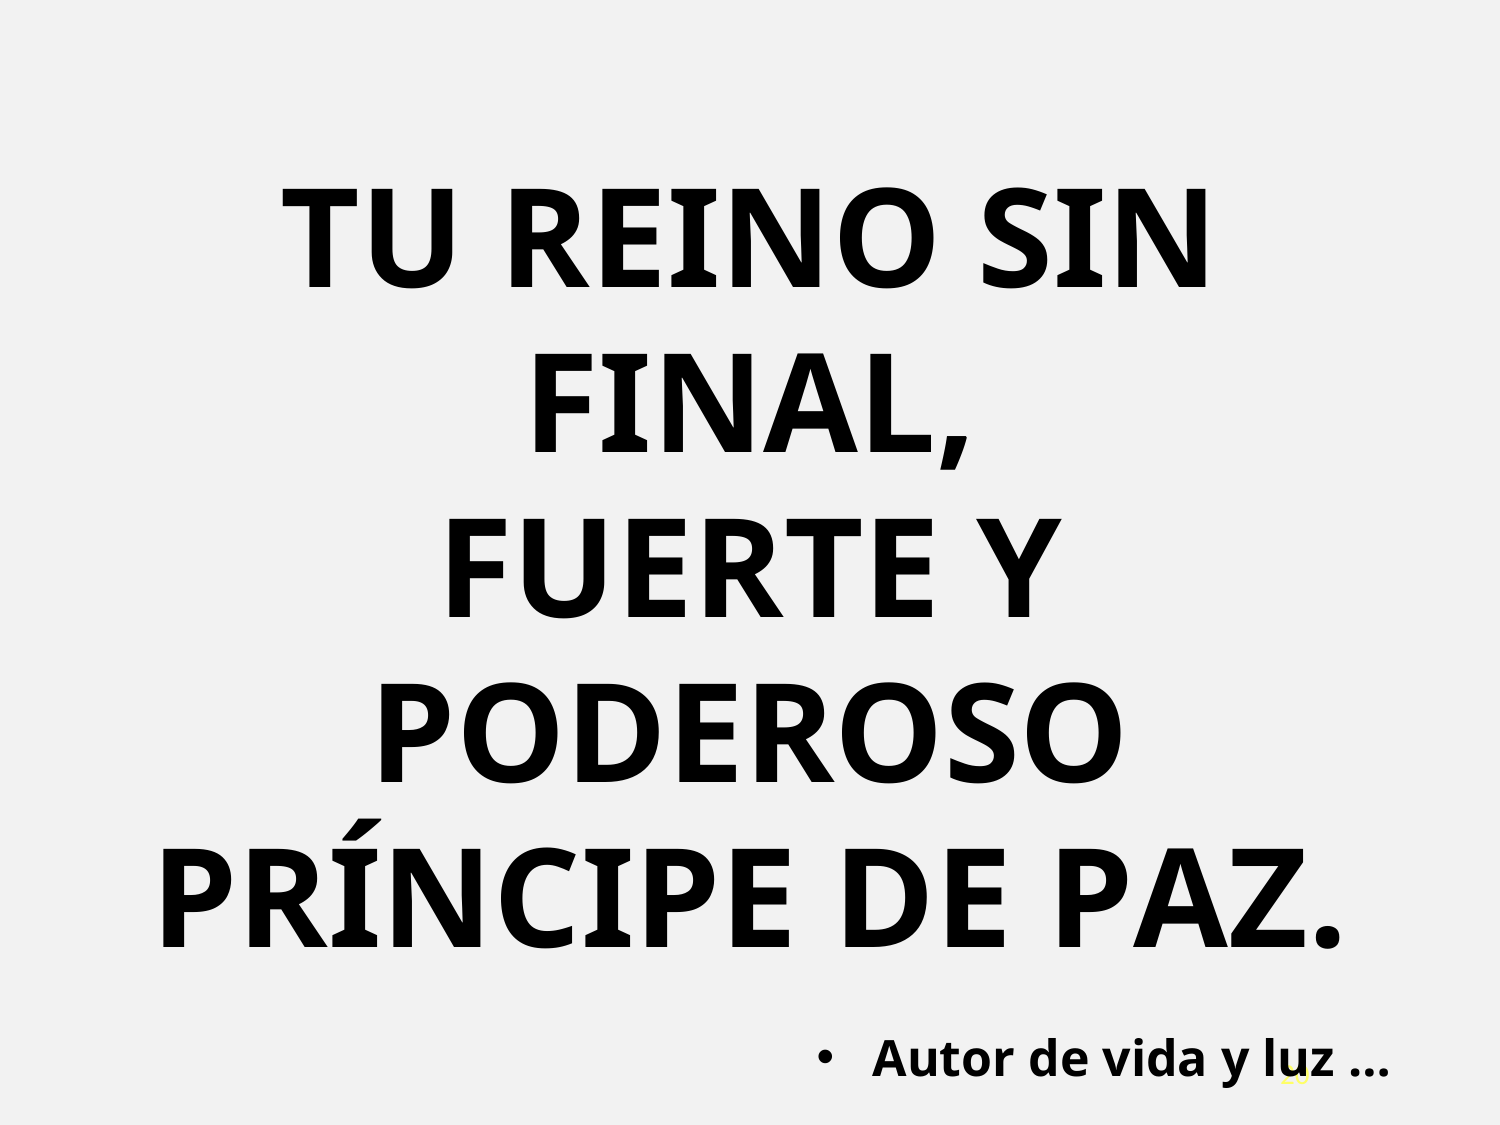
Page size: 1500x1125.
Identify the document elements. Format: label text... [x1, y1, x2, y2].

text_box TU REINO SIN FINAL, FUERTE Y PODEROSO PRÍNCIPE DE PAZ. [75, 468, 1426, 657]
text_box Autor de vida y luz … [693, 1018, 1407, 1102]
